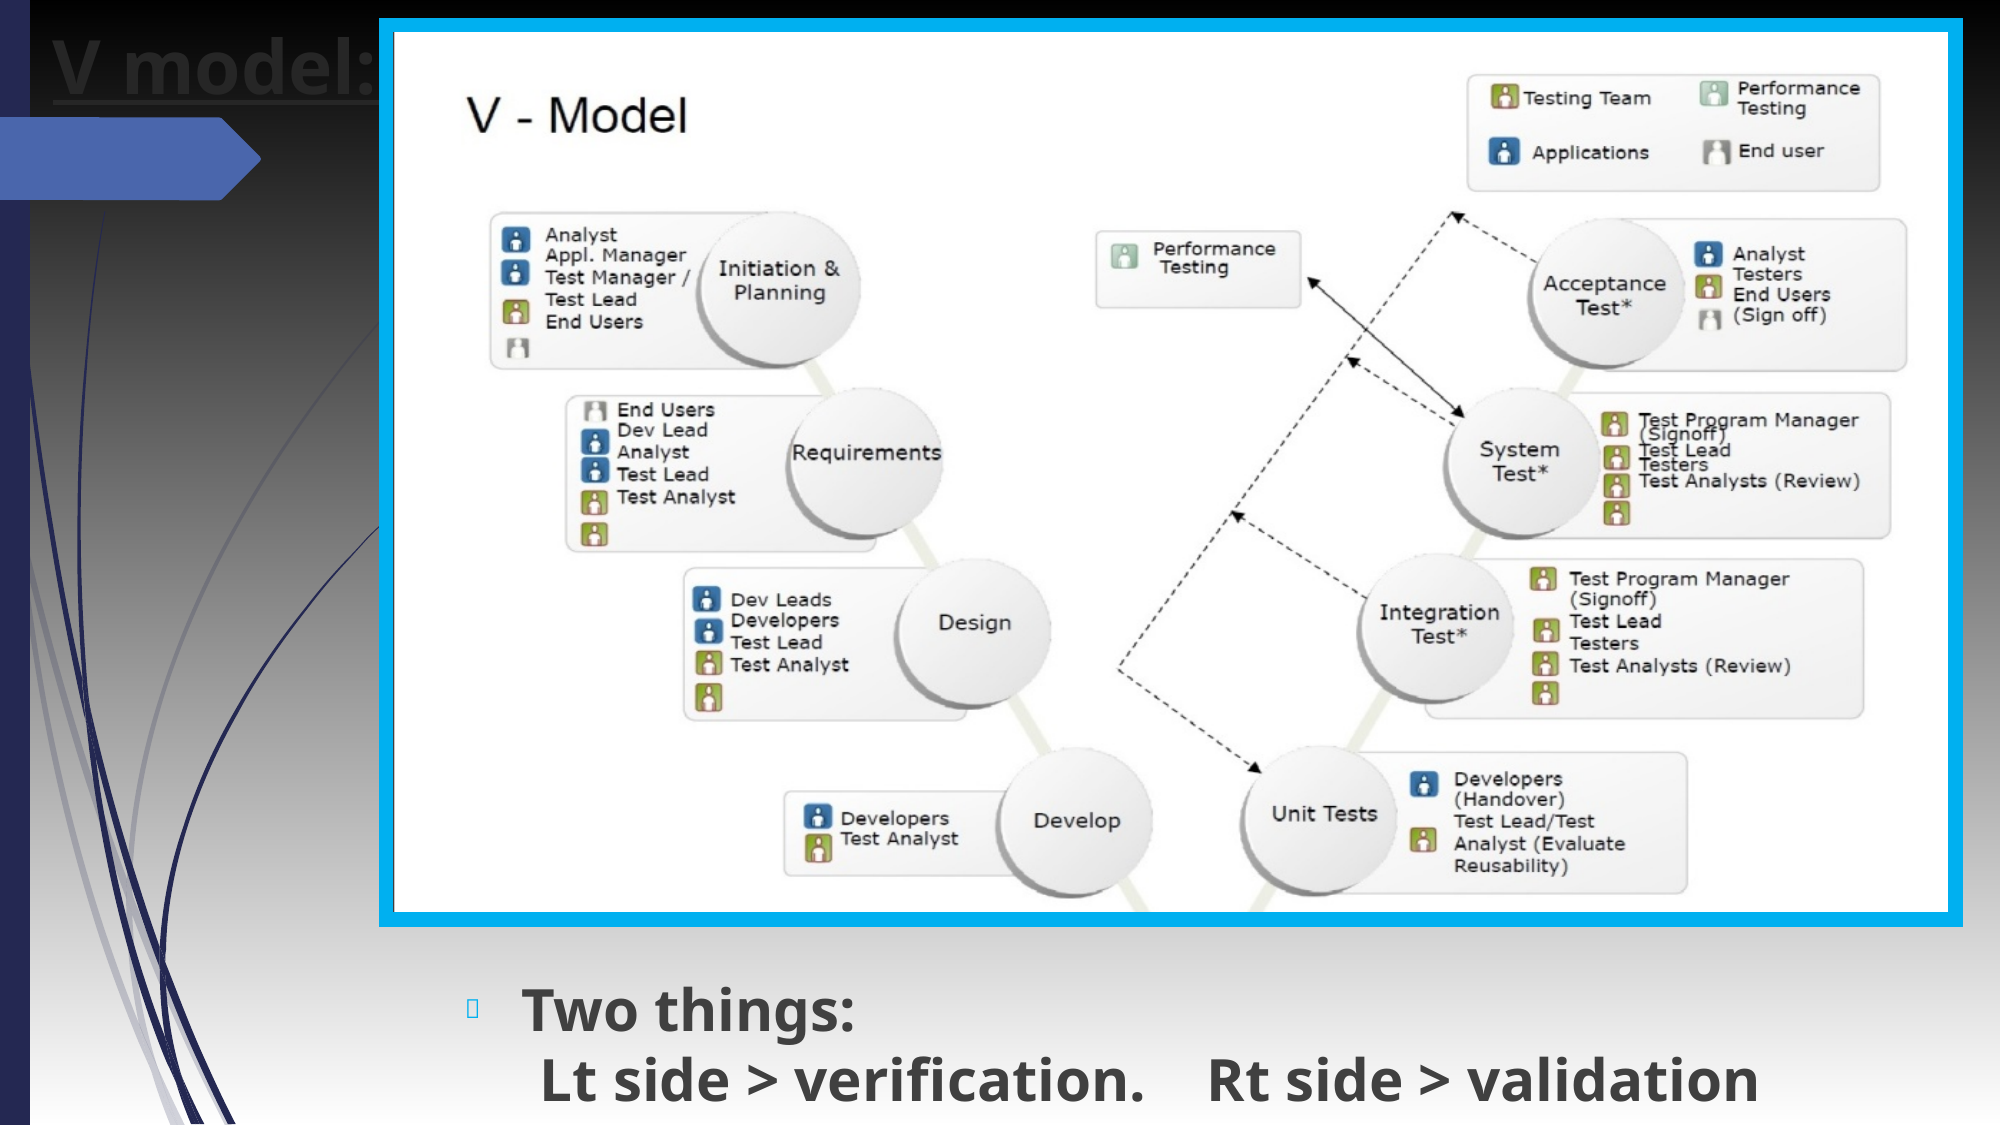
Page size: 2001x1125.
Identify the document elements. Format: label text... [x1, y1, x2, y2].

list Two things: Lt side > verification. Rt side > validation [450, 965, 1791, 1098]
title V model: [38, 12, 1500, 223]
picture [394, 33, 1947, 911]
